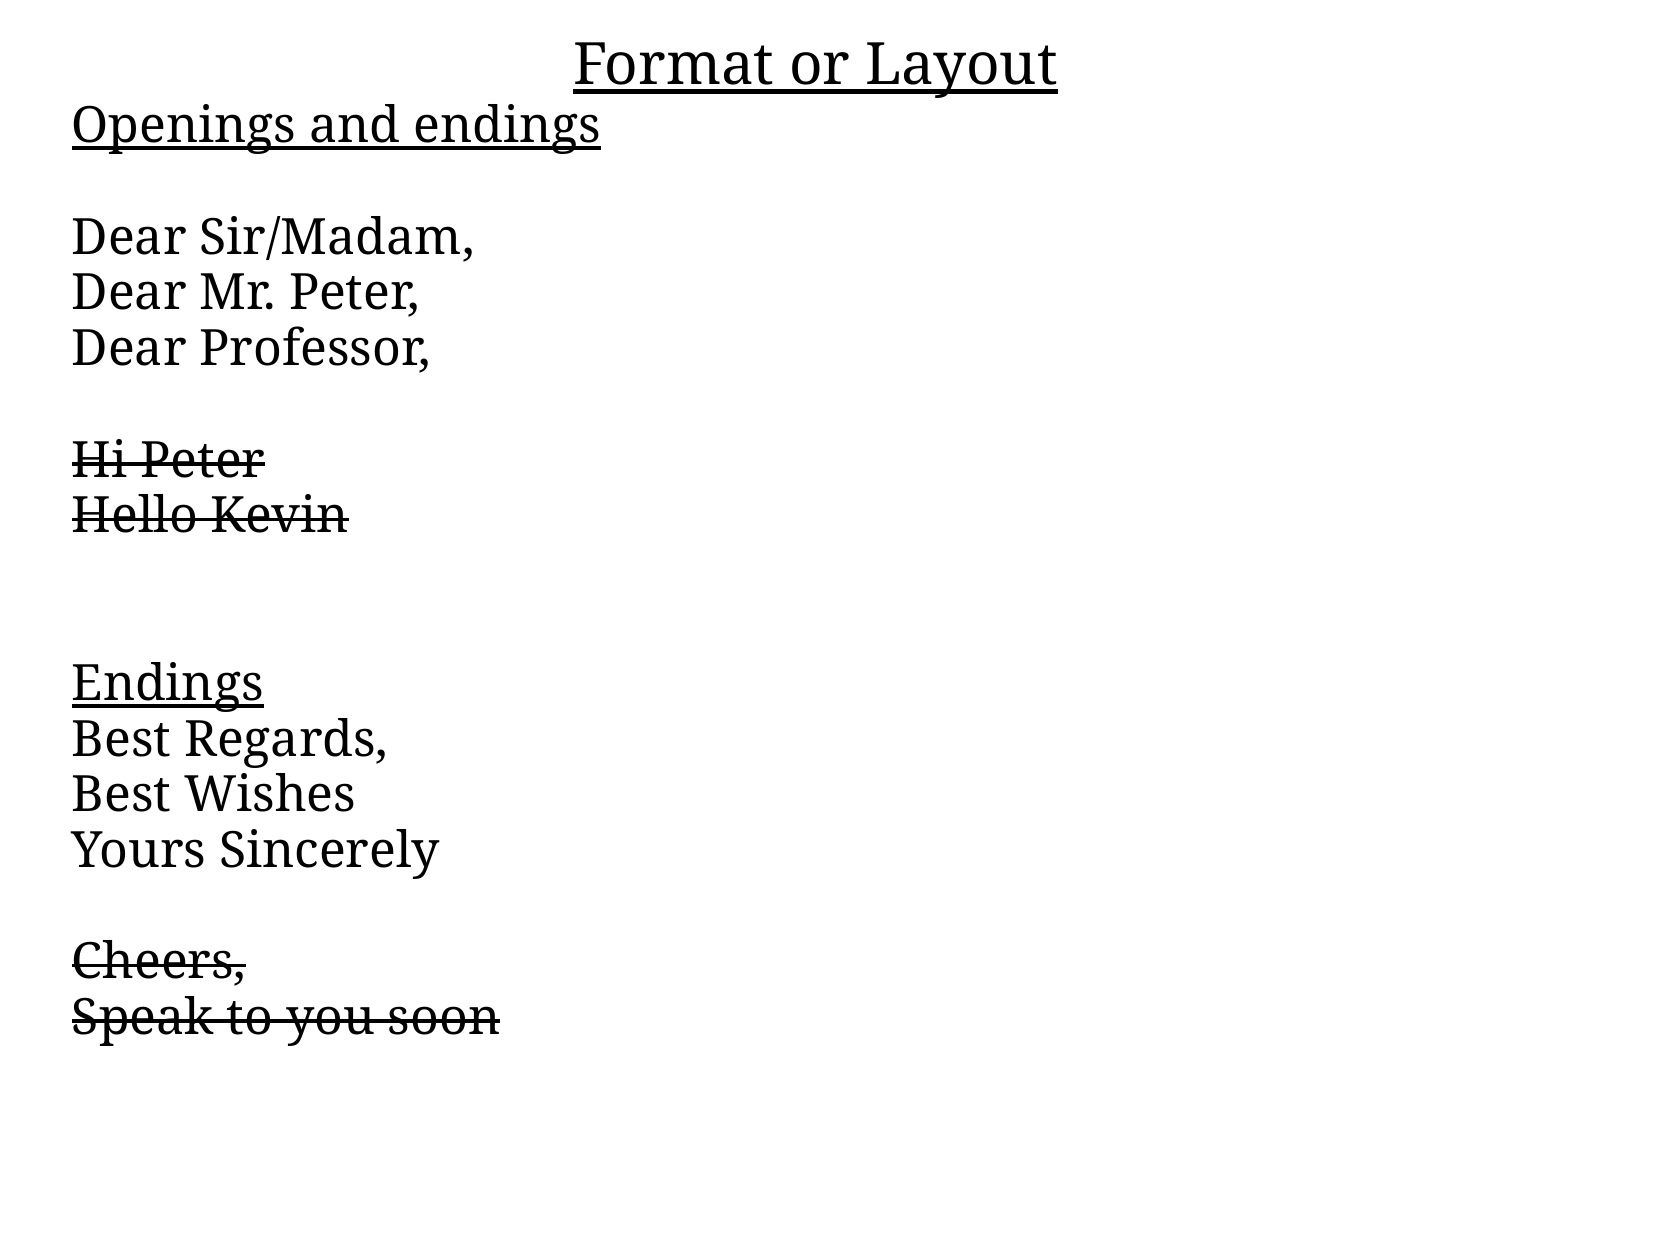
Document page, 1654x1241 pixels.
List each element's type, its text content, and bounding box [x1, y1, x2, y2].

text_box Format or Layout Openings and endings Dear Sir/Madam, Dear Mr. Peter, Dear Professor, Hi Peter Hello Kevin Endings Best Regards, Best Wishes Yours Sincerely Cheers, Speak to you soon [71, 31, 1560, 1140]
